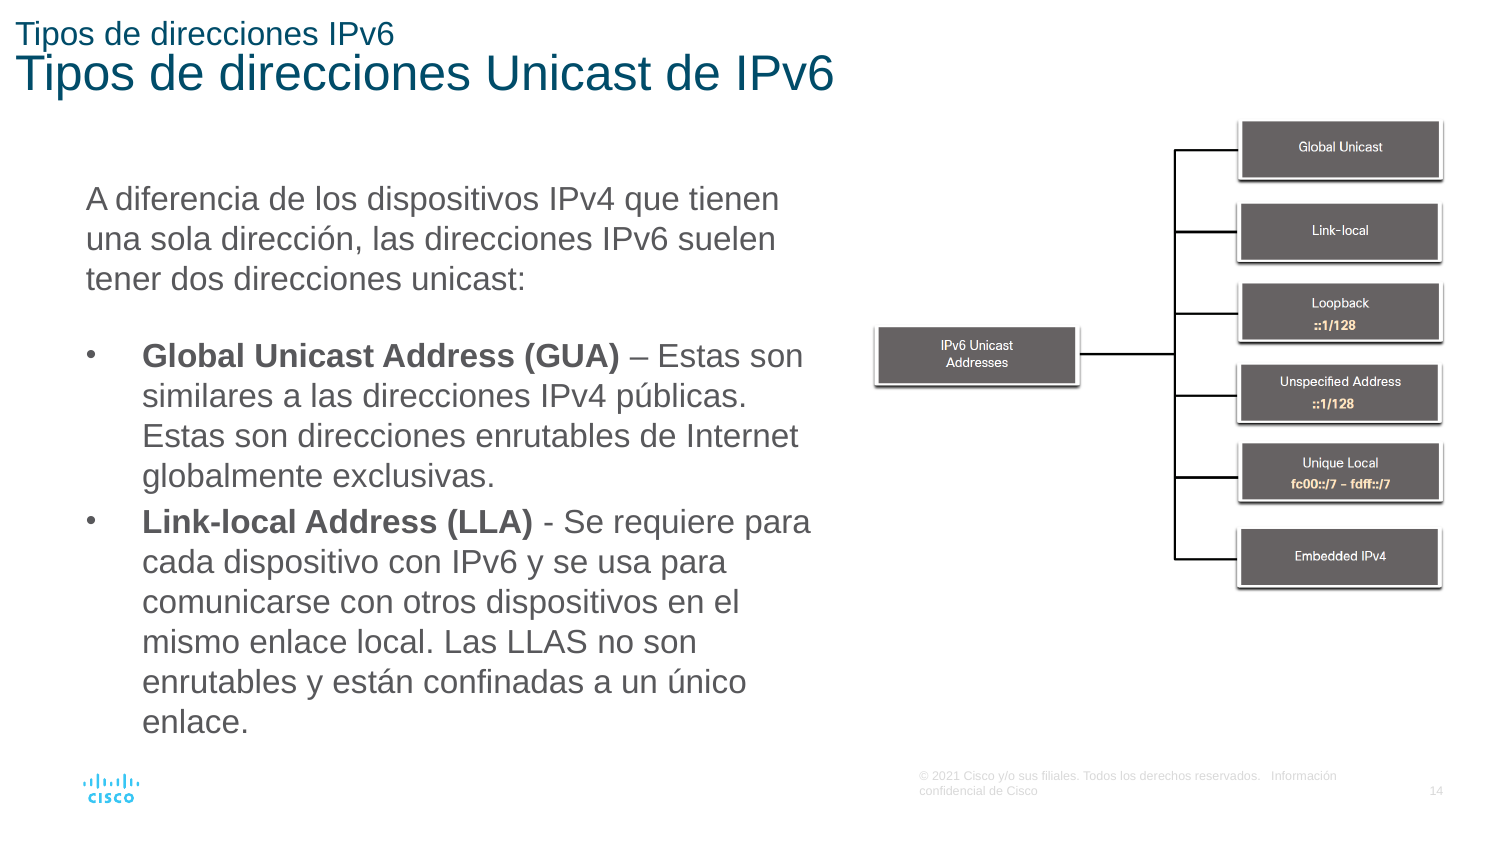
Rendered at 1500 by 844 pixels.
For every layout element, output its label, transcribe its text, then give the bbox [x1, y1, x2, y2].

picture [868, 110, 1447, 600]
title Tipos de direcciones IPv6 Tipos de direcciones Unicast de IPv6 [0, 0, 1369, 121]
list A diferencia de los dispositivos IPv4 que tienen una sola dirección, las direcciones IPv6 suelen tener dos direcciones unicast: Global Unicast Address (GUA) – Estas son similares a las direcciones IPv4 públicas. Estas son direcciones enrutables de Internet globalmente exclusivas. Link-local Address (LLA) - Se requiere para cada dispositivo con IPv6 y se usa para comunicarse con otros dispositivos en el mismo enlace local. Las LLAS no son enrutables y están confinadas a un único enlace. [70, 169, 849, 753]
